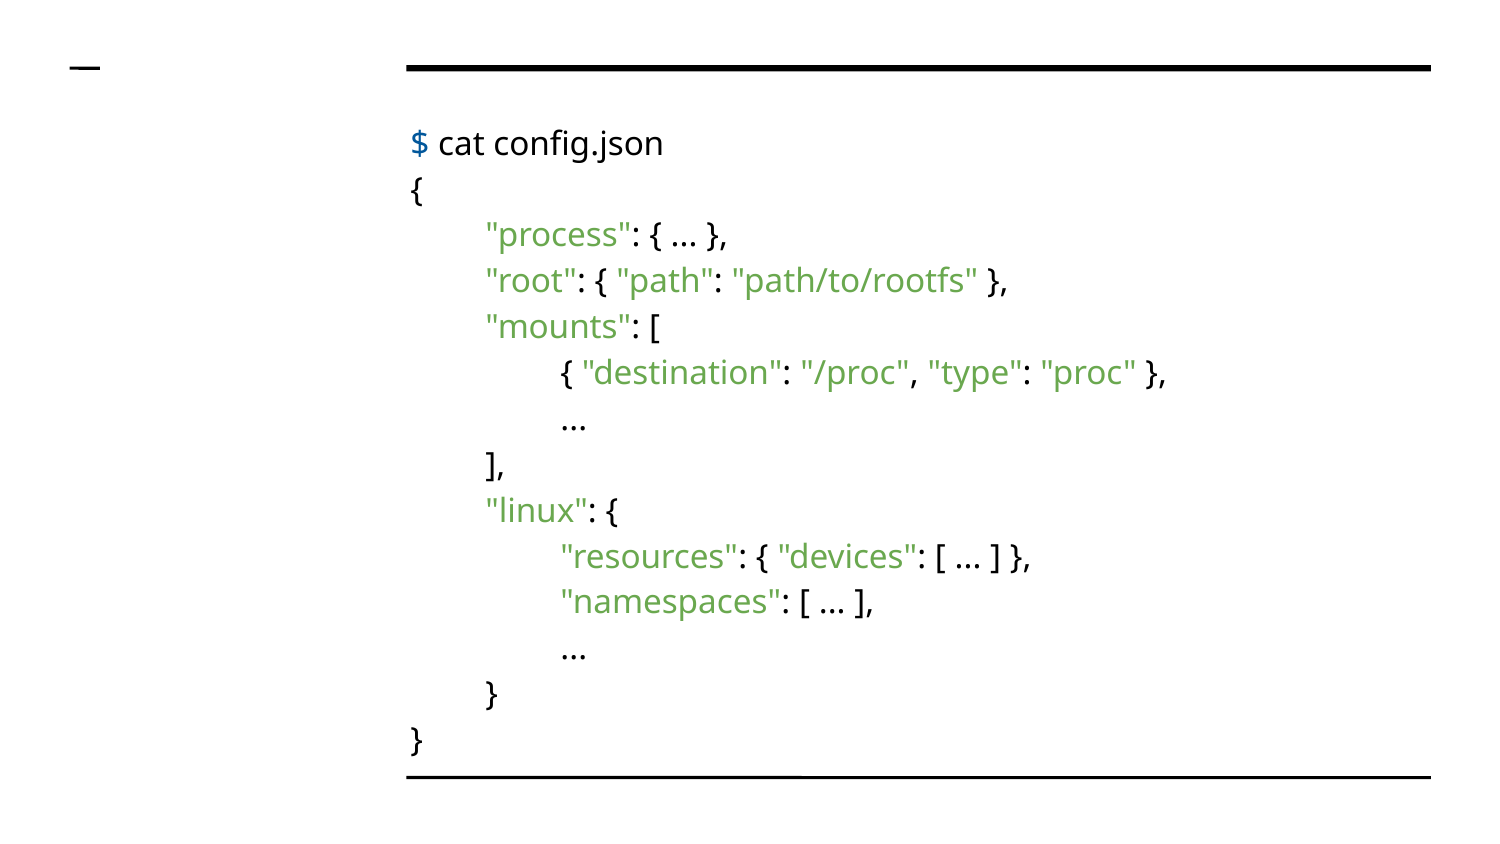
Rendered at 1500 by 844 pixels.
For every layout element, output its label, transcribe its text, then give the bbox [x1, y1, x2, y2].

list $ cat config.json { "process": { ... }, "root": { "path": "path/to/rootfs" }, "mounts": [ { "destination": "/proc", "type": "proc" }, ... ], "linux": { "resources": { "devices": [ ... ] }, "namespaces": [ ... ], ... } } [395, 100, 1433, 755]
